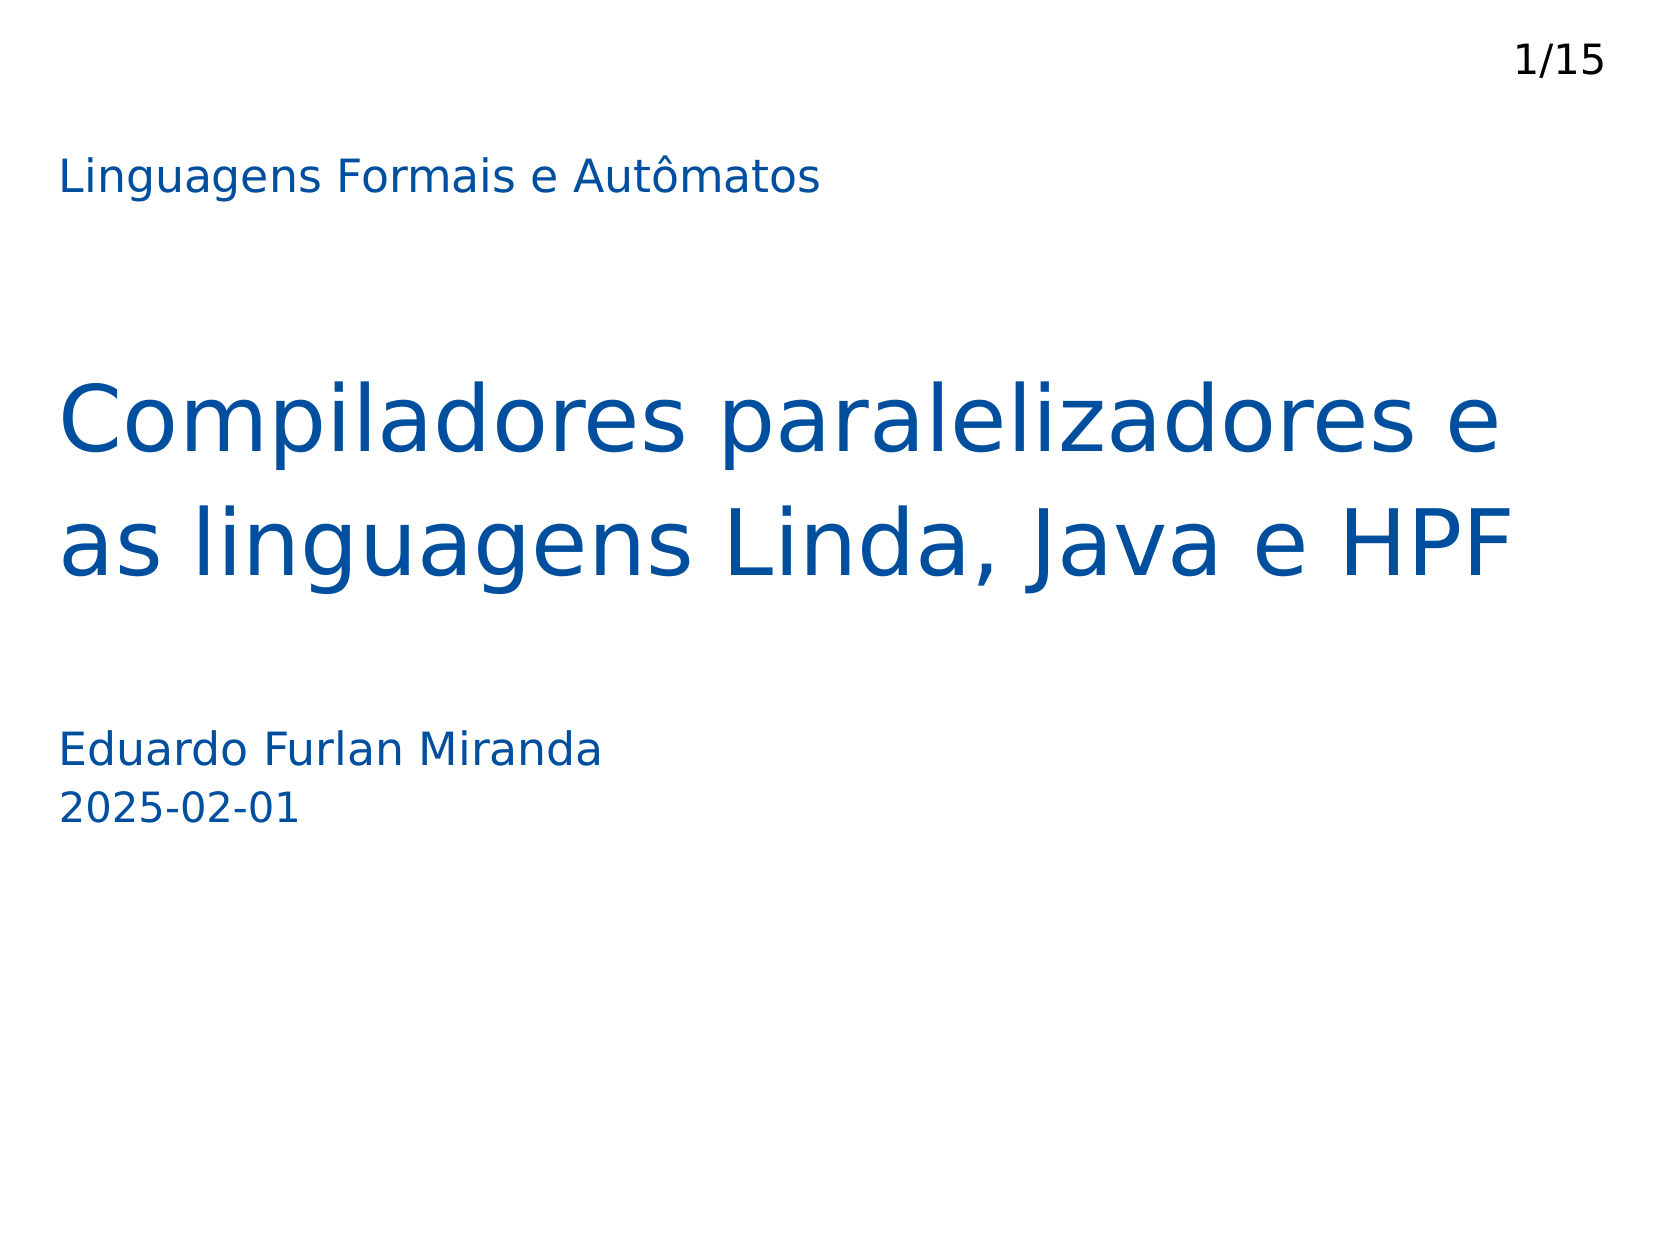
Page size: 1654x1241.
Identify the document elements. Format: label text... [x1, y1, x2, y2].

list Linguagens Formais e Autômatos Compiladores paralelizadores e as linguagens Linda, Java e HPF Eduardo Furlan Miranda 2025-02-01 [59, 141, 1625, 1211]
chart [720, 567, 933, 672]
